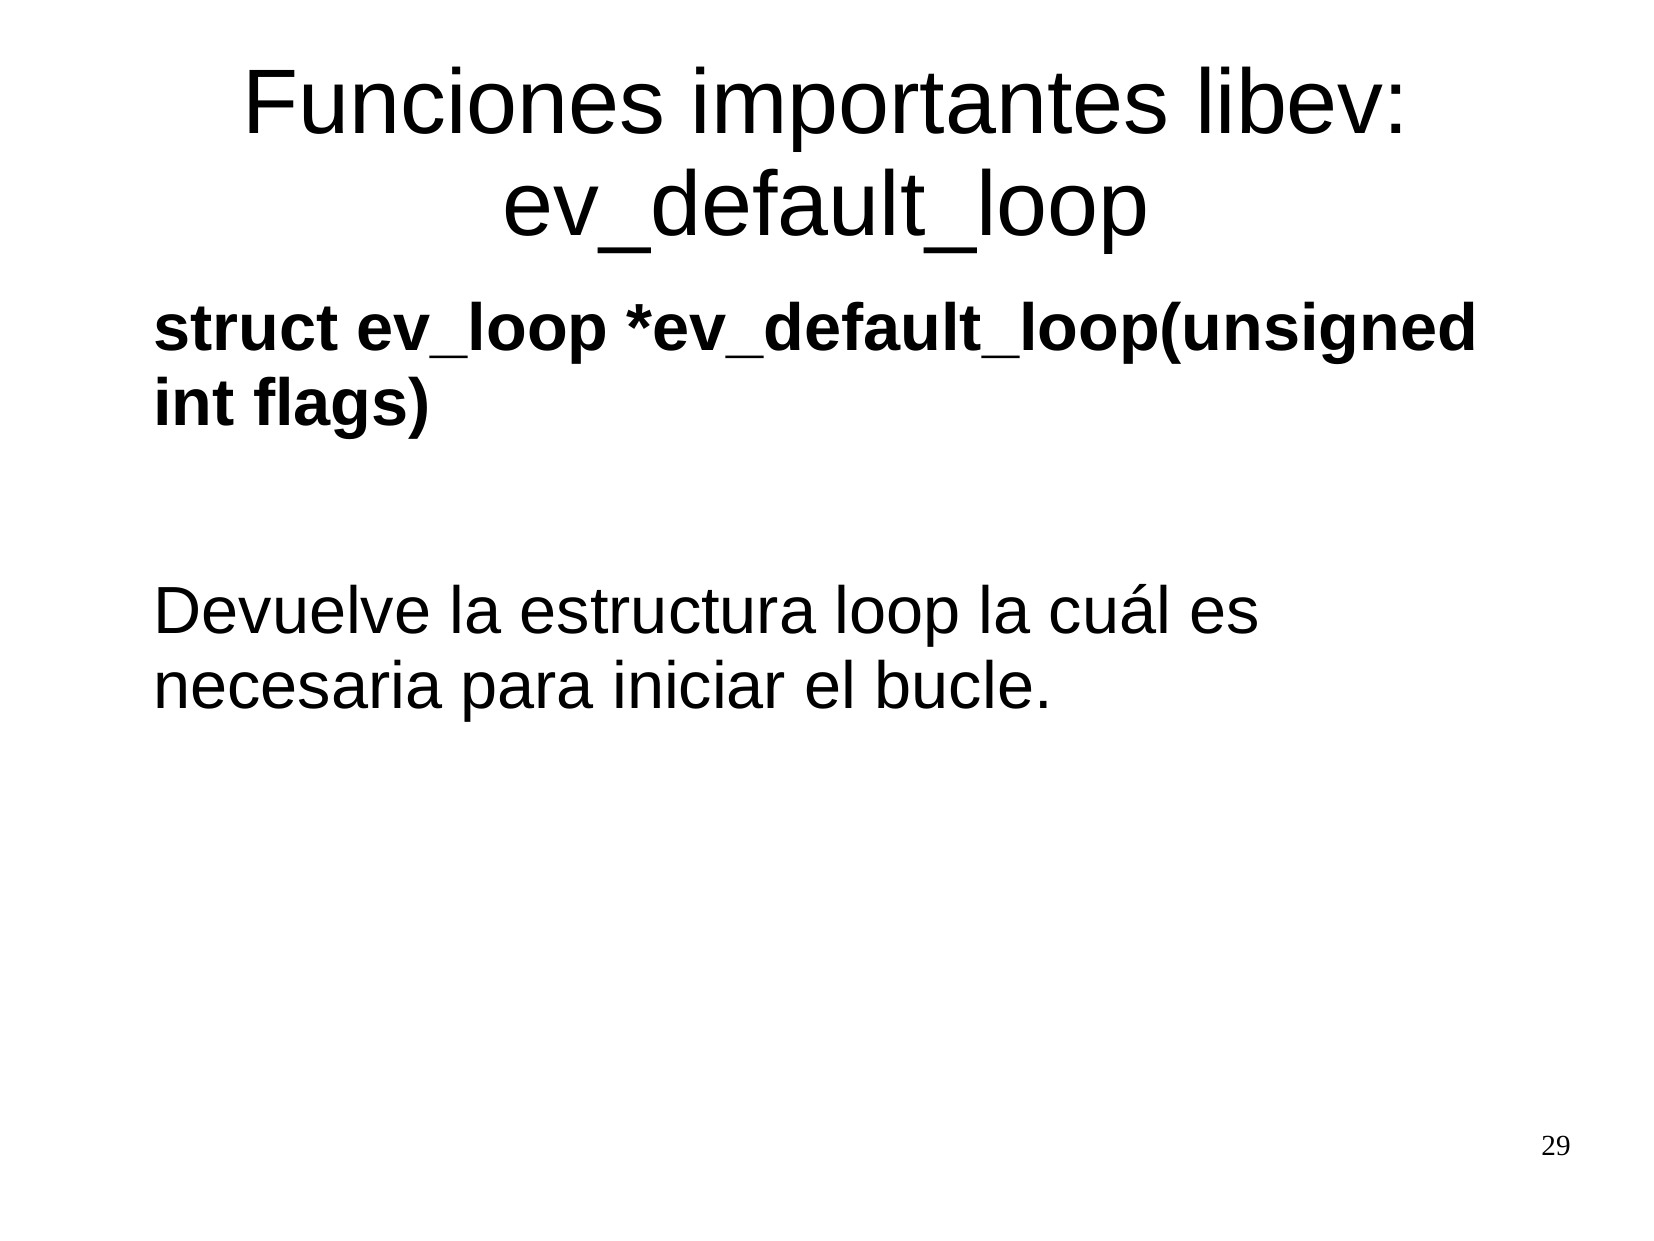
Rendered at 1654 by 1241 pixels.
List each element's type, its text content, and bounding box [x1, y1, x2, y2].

list struct ev_loop *ev_default_loop(unsigned int flags) Devuelve la estructura loop la cuál es necesaria para iniciar el bucle. [82, 290, 1538, 1010]
title Funciones importantes libev: ev_default_loop [82, 49, 1571, 257]
